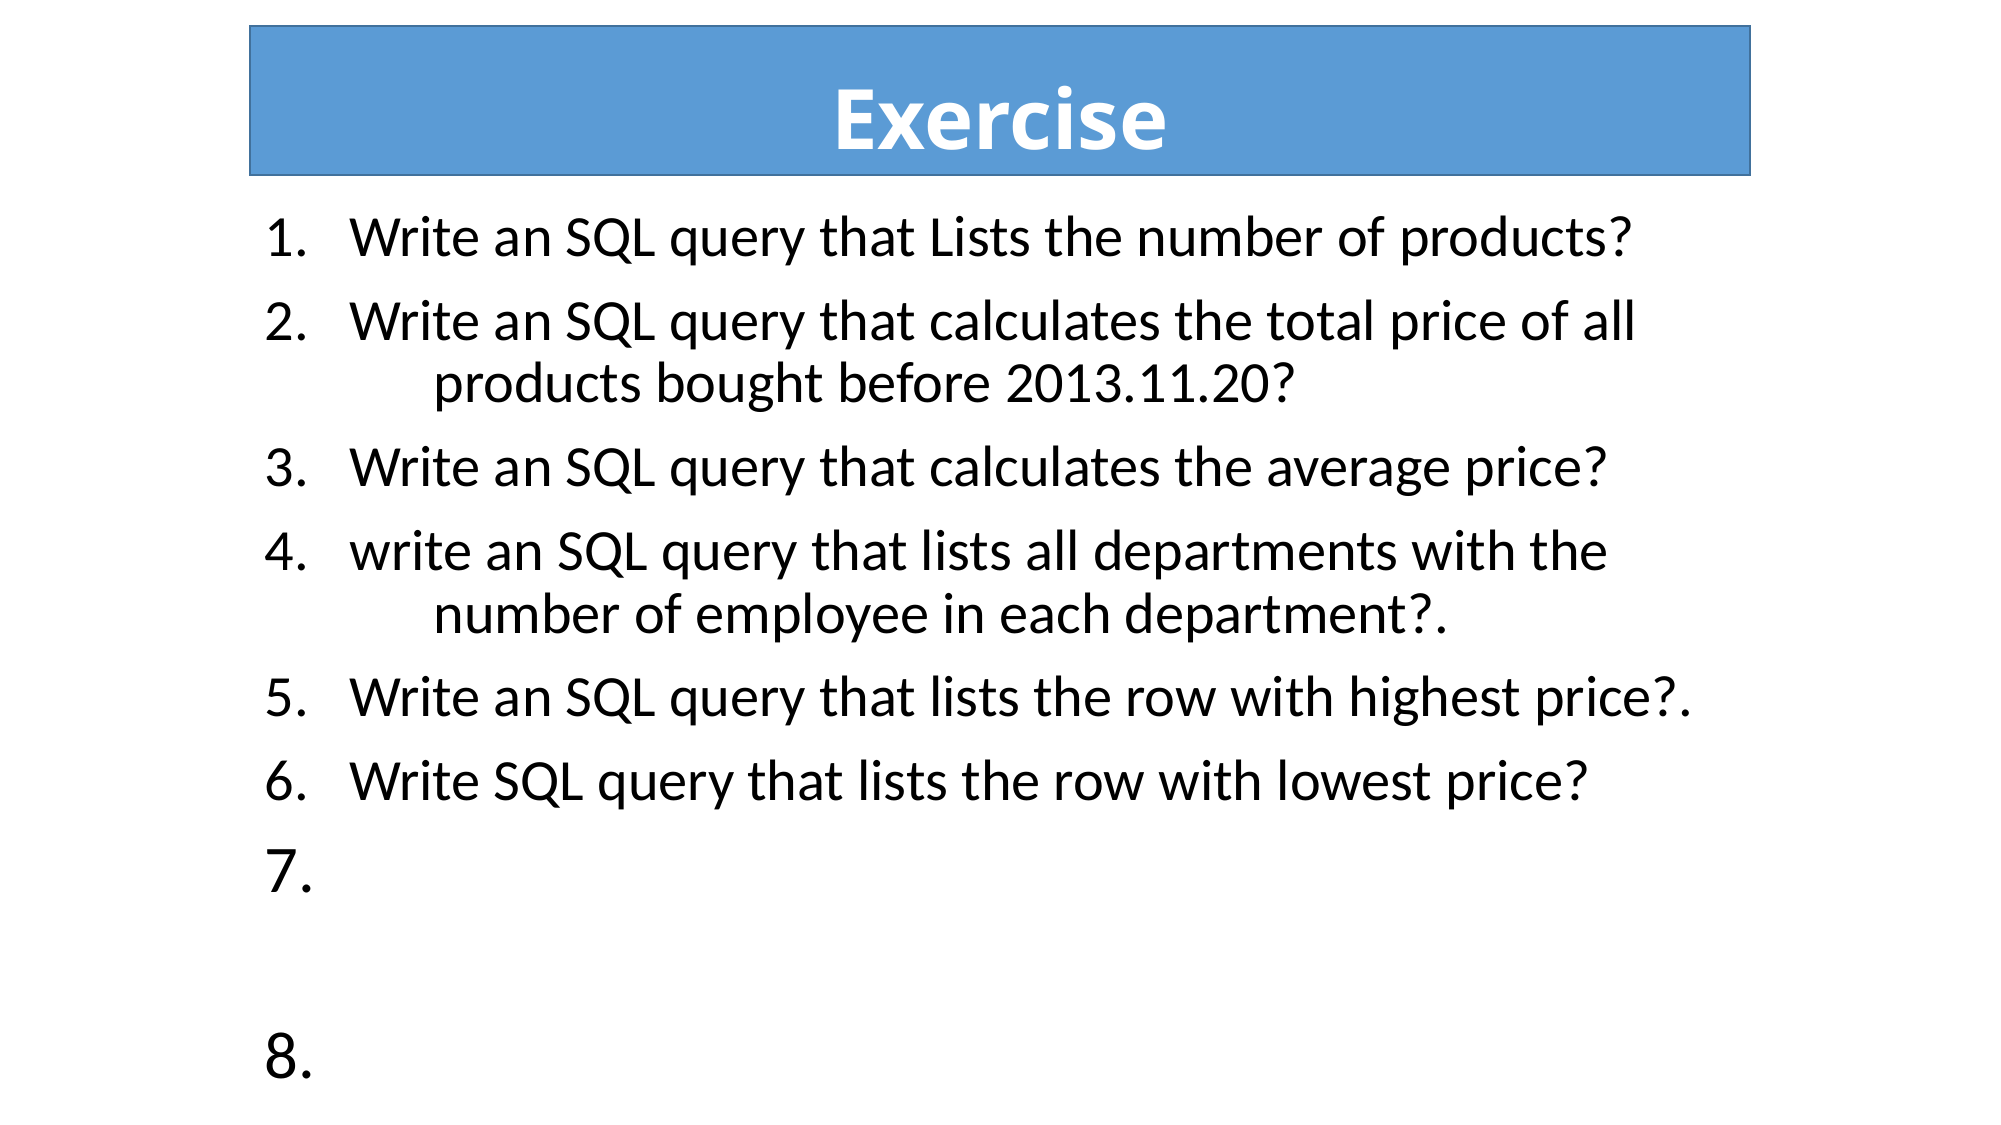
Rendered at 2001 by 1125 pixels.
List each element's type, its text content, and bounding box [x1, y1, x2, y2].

subtitle Write an SQL query that Lists the number of products? Write an SQL query that calculates the total price of all products bought before 2013.11.20? Write an SQL query that calculates the average price? write an SQL query that lists all departments with the number of employee in each department?. Write an SQL query that lists the row with highest price?. Write SQL query that lists the row with lowest price? [249, 198, 1750, 968]
title Exercise [249, 26, 1750, 176]
